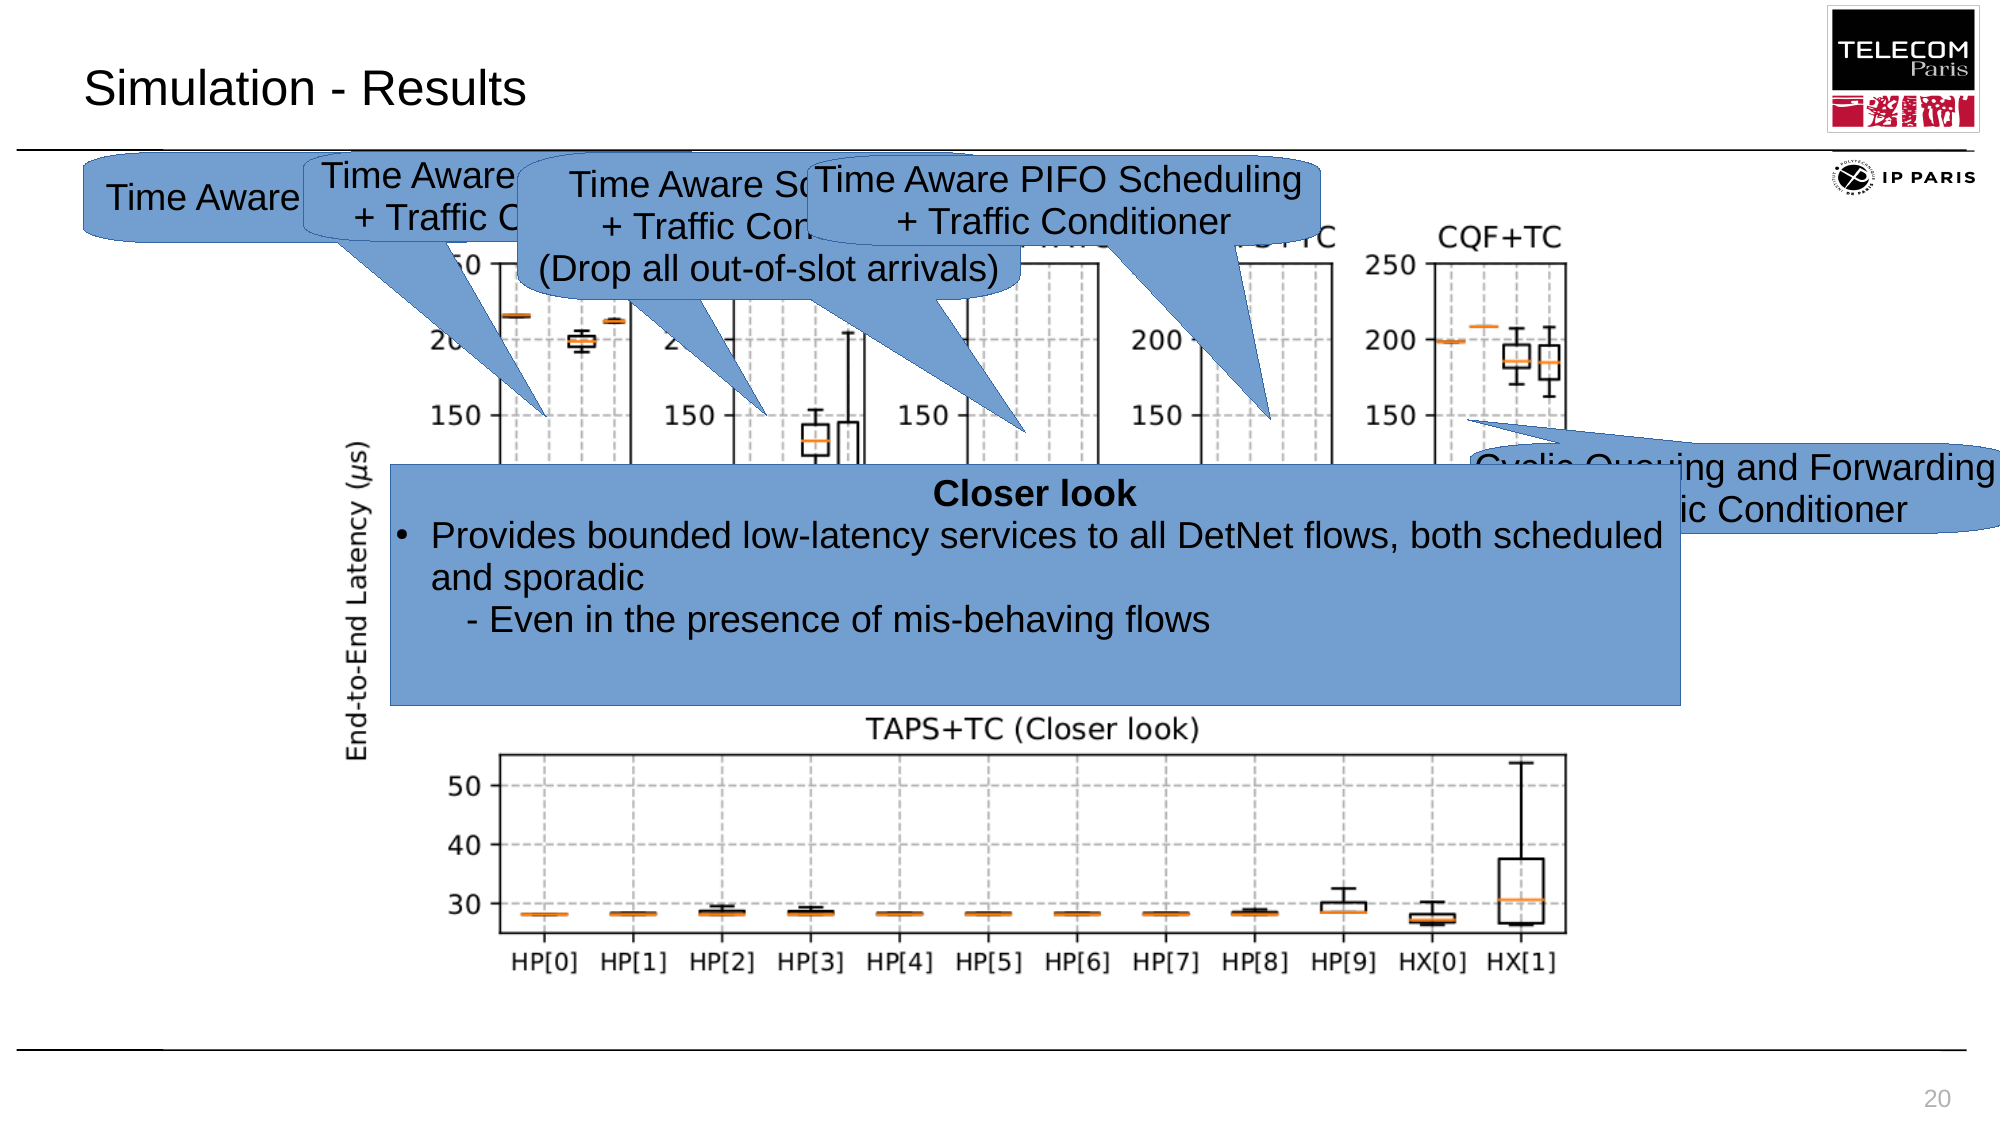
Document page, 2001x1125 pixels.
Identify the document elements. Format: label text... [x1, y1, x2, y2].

text_box Cyclic Queuing and Forwarding + Traffic Conditioner [1467, 419, 2000, 534]
text_box Time Aware Scheduling + Traffic Conditioner (Drop all out-of-slot arrivals) [517, 152, 1026, 433]
text_box Closer look Provides bounded low-latency services to all DetNet flows, both scheduled and sporadic - Even in the presence of mis-behaving flows [390, 464, 1681, 706]
title Simulation - Results [83, 13, 1933, 153]
picture [1810, 0, 2000, 207]
picture [327, 210, 1593, 992]
slide_number <number> [1485, 1067, 1967, 1125]
text_box Time Aware Scheduling + Traffic Conditioner [628, 300, 767, 416]
text_box Time Aware Scheduling + Traffic Conditioner [303, 151, 693, 242]
text_box Time Aware PIFO Scheduling + Traffic Conditioner [807, 155, 1321, 420]
text_box Time Aware Scheduling [83, 152, 547, 417]
